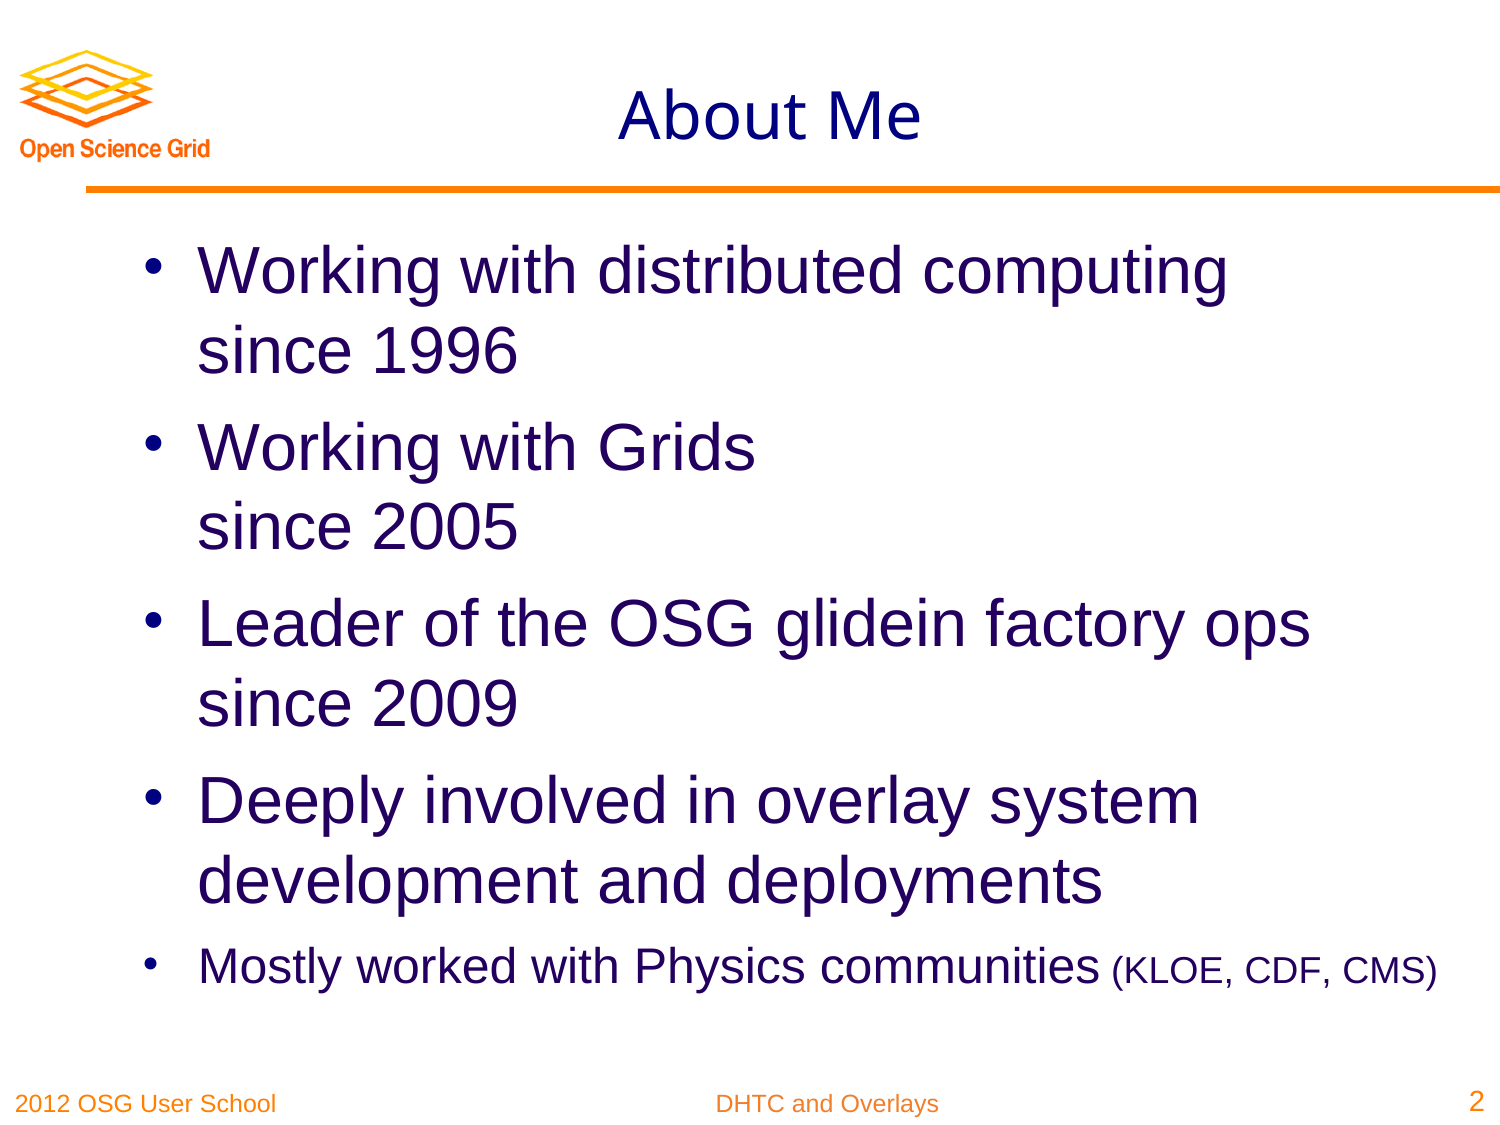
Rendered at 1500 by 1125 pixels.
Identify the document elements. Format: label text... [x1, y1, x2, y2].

picture [0, 27, 201, 179]
title About Me [201, 18, 1342, 207]
text_box <number> [1431, 1050, 1500, 1125]
list Working with distributed computing since 1996 Working with Grids since 2005 Leader of the OSG glidein factory ops since 2009 Deeply involved in overlay system development and deployments Mostly worked with Physics communities (KLOE, CDF, CMS) [127, 218, 1463, 1019]
